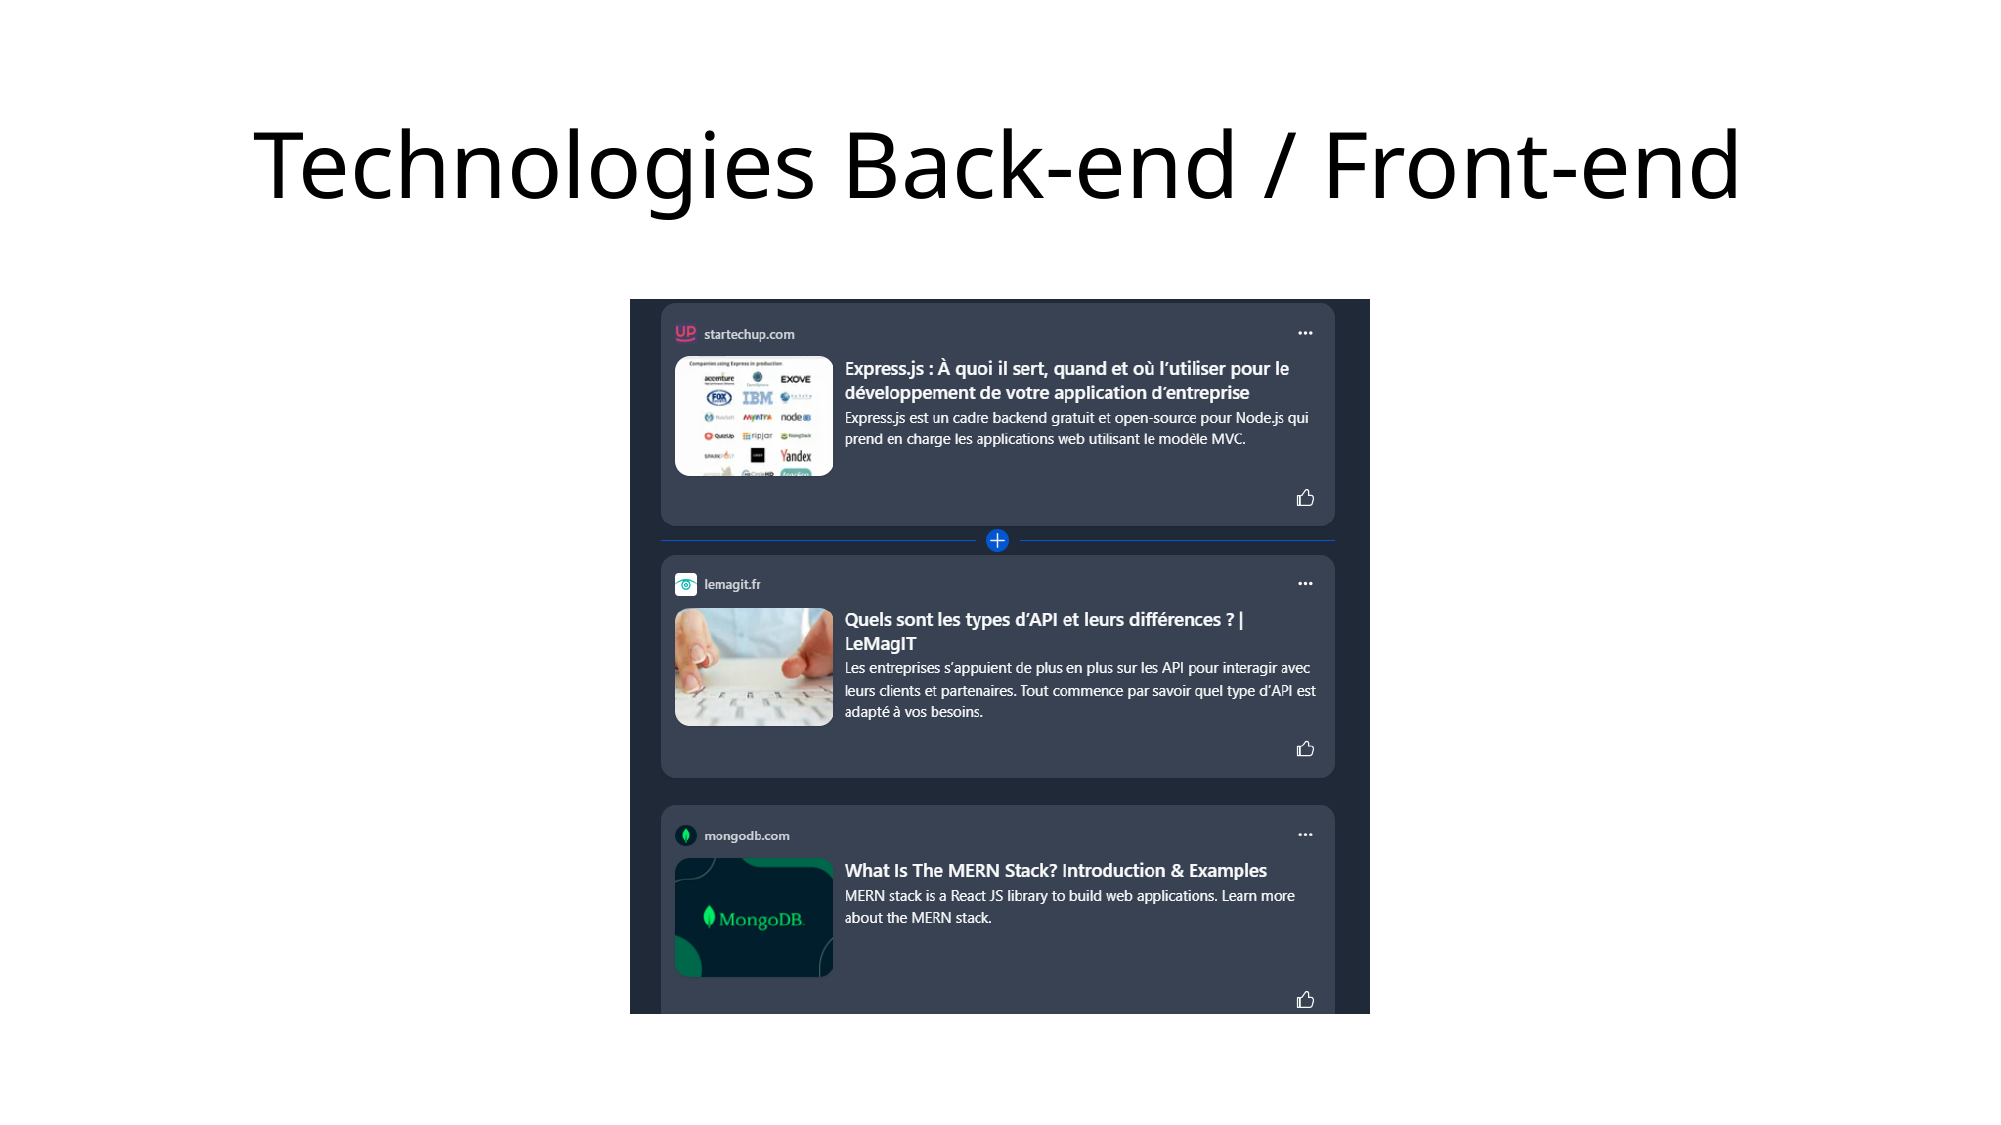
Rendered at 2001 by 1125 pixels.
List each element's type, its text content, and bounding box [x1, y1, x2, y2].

picture [630, 299, 1370, 1014]
title Technologies Back-end / Front-end [137, 59, 1863, 278]
